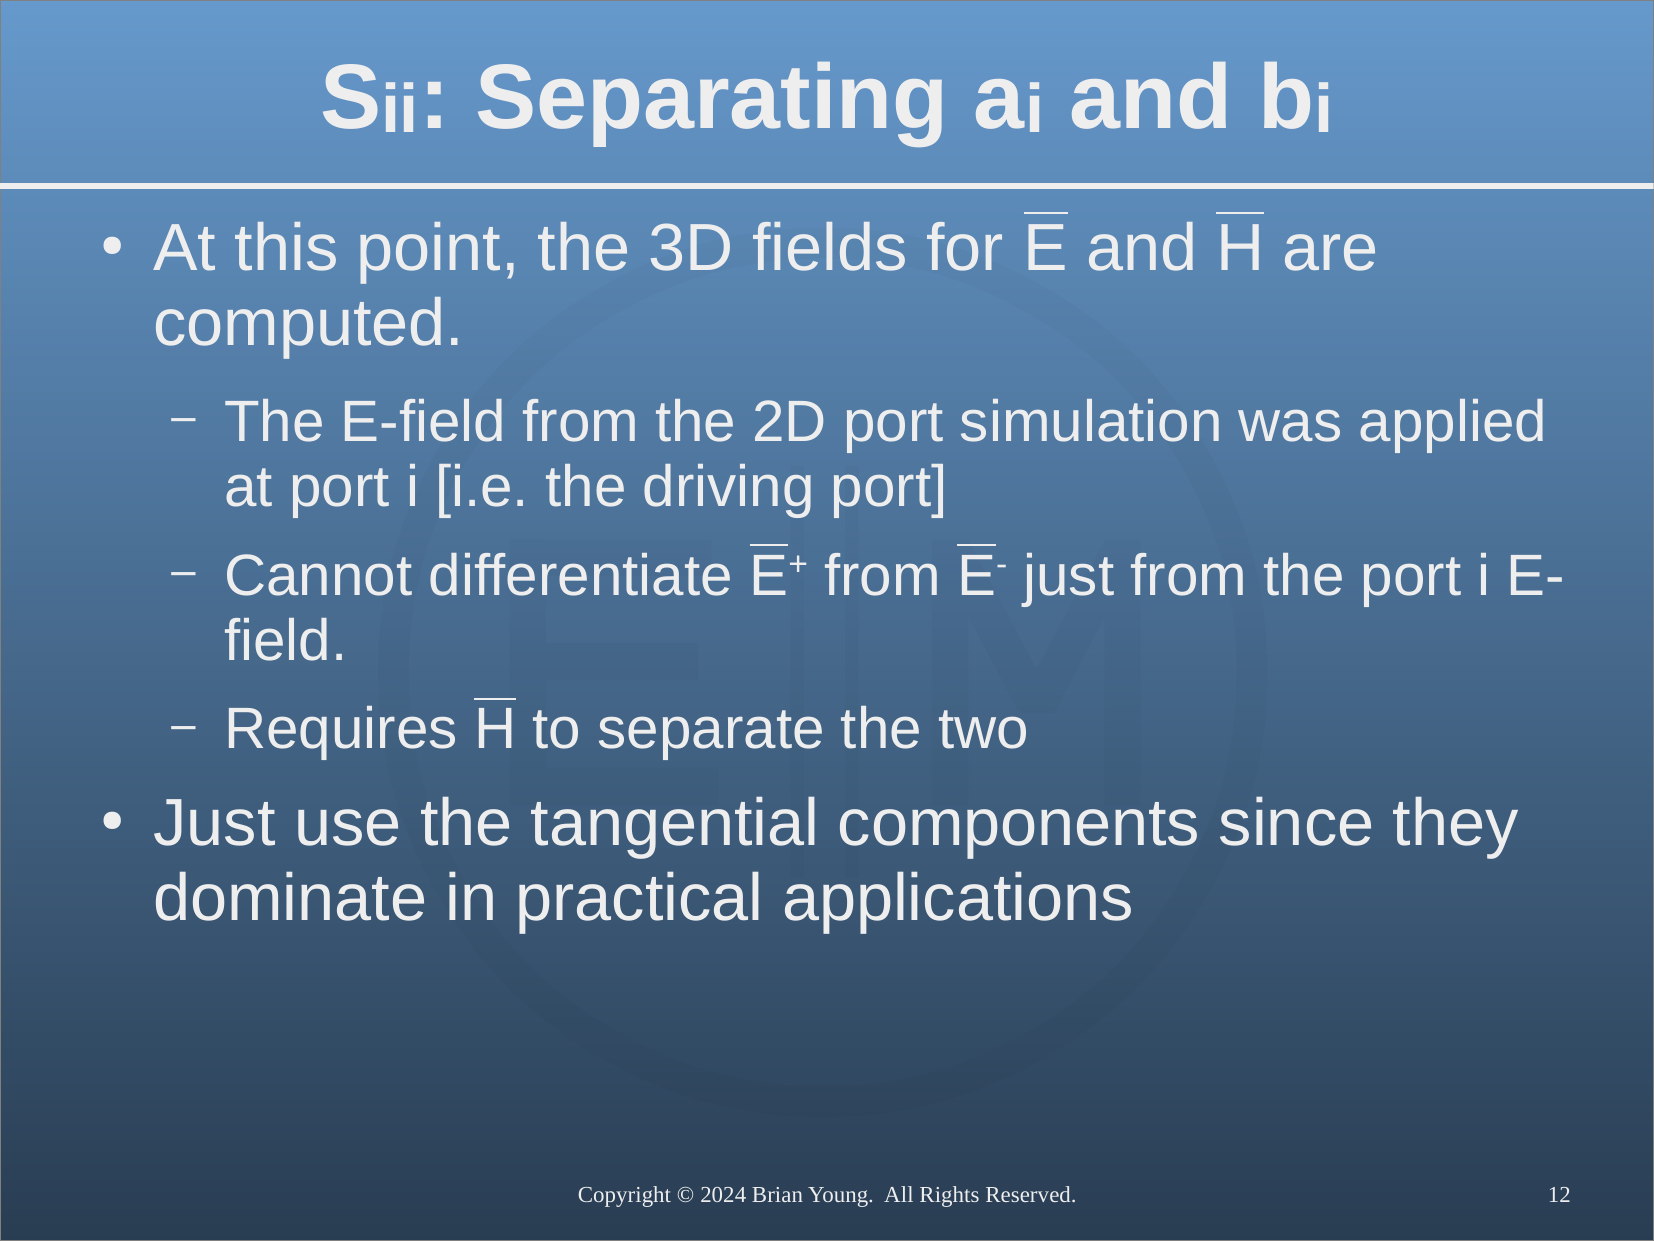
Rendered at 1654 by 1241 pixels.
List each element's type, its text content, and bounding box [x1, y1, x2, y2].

title Sii: Separating ai and bi [82, 31, 1571, 163]
list At this point, the 3D fields for E and H are computed. The E-field from the 2D port simulation was applied at port i [i.e. the driving port] Cannot differentiate E+ from E- just from the port i E-field. Requires H to separate the two Just use the tangential components since they dominate in practical applications [82, 210, 1571, 1156]
